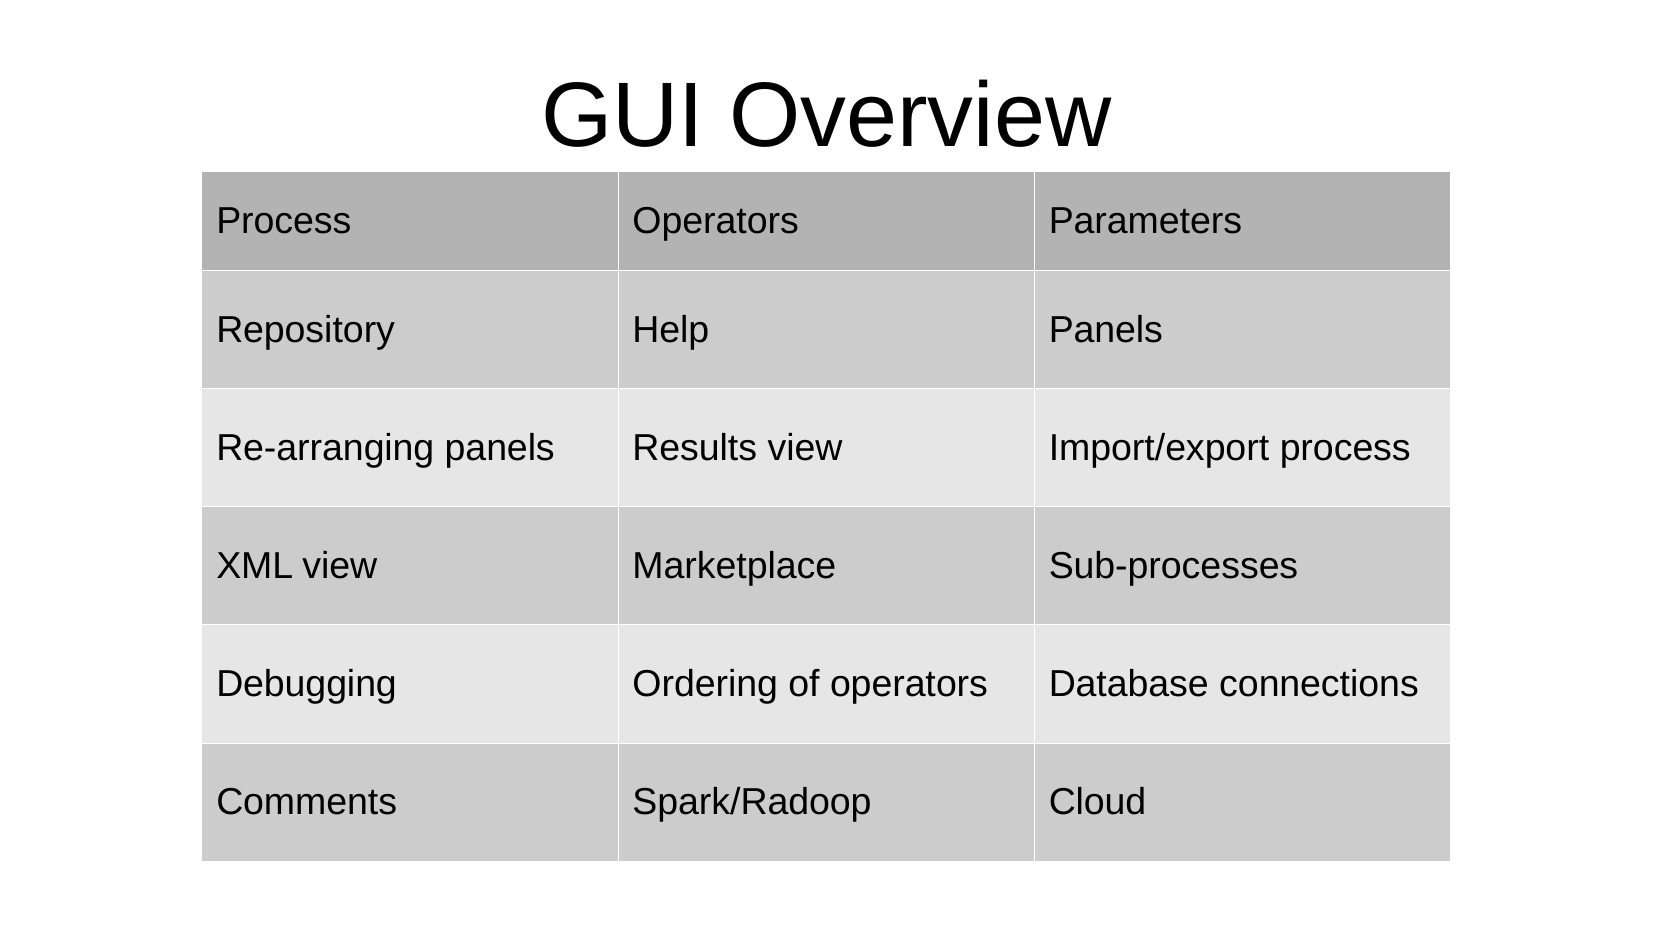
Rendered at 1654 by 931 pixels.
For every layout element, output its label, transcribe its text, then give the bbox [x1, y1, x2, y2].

table_cell Ordering of operators [619, 625, 1034, 743]
table_cell Spark/Radoop [619, 744, 1034, 861]
table_cell Repository [202, 271, 618, 388]
table_cell Import/export process [1035, 389, 1450, 506]
table_cell Comments [202, 744, 618, 861]
table_cell Debugging [202, 625, 618, 743]
table_cell Help [619, 271, 1034, 388]
table_cell Database connections [1035, 625, 1450, 743]
table_cell Marketplace [619, 507, 1034, 624]
table_cell Re-arranging panels [202, 389, 618, 506]
table_header Parameters [1035, 172, 1450, 270]
table_cell Results view [619, 389, 1034, 506]
table_header Operators [619, 172, 1034, 270]
title GUI Overview [82, 37, 1571, 193]
table_cell Sub-processes [1035, 507, 1450, 624]
table_header Process [202, 172, 618, 270]
table_cell XML view [202, 507, 618, 624]
table_cell Cloud [1035, 744, 1450, 861]
table_cell Panels [1035, 271, 1450, 388]
